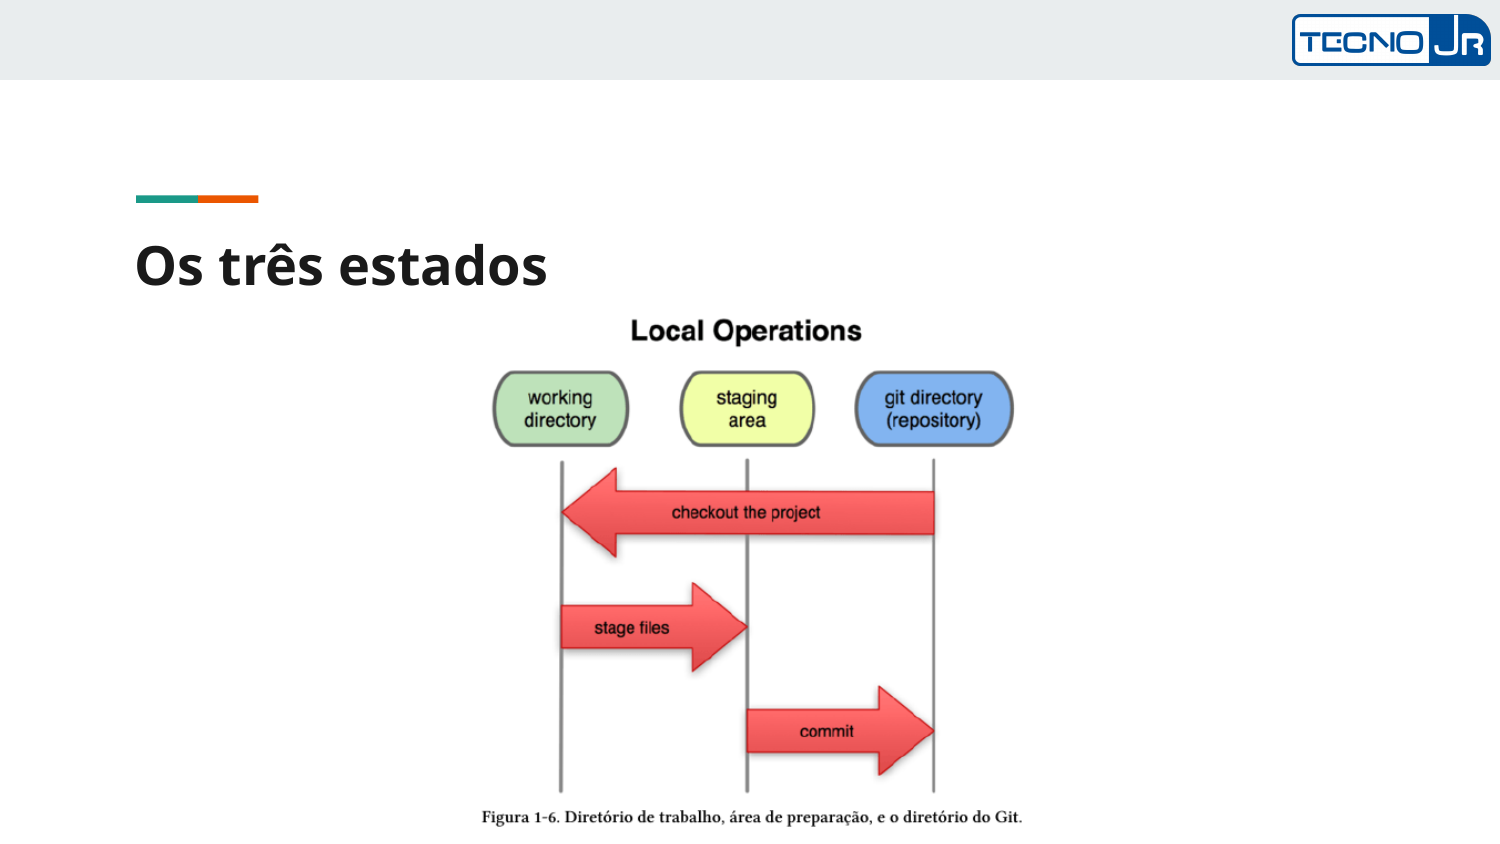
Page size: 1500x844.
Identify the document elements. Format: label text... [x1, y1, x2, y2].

picture [1292, 14, 1491, 66]
picture [476, 304, 1024, 829]
title Os três estados [119, 216, 1381, 305]
